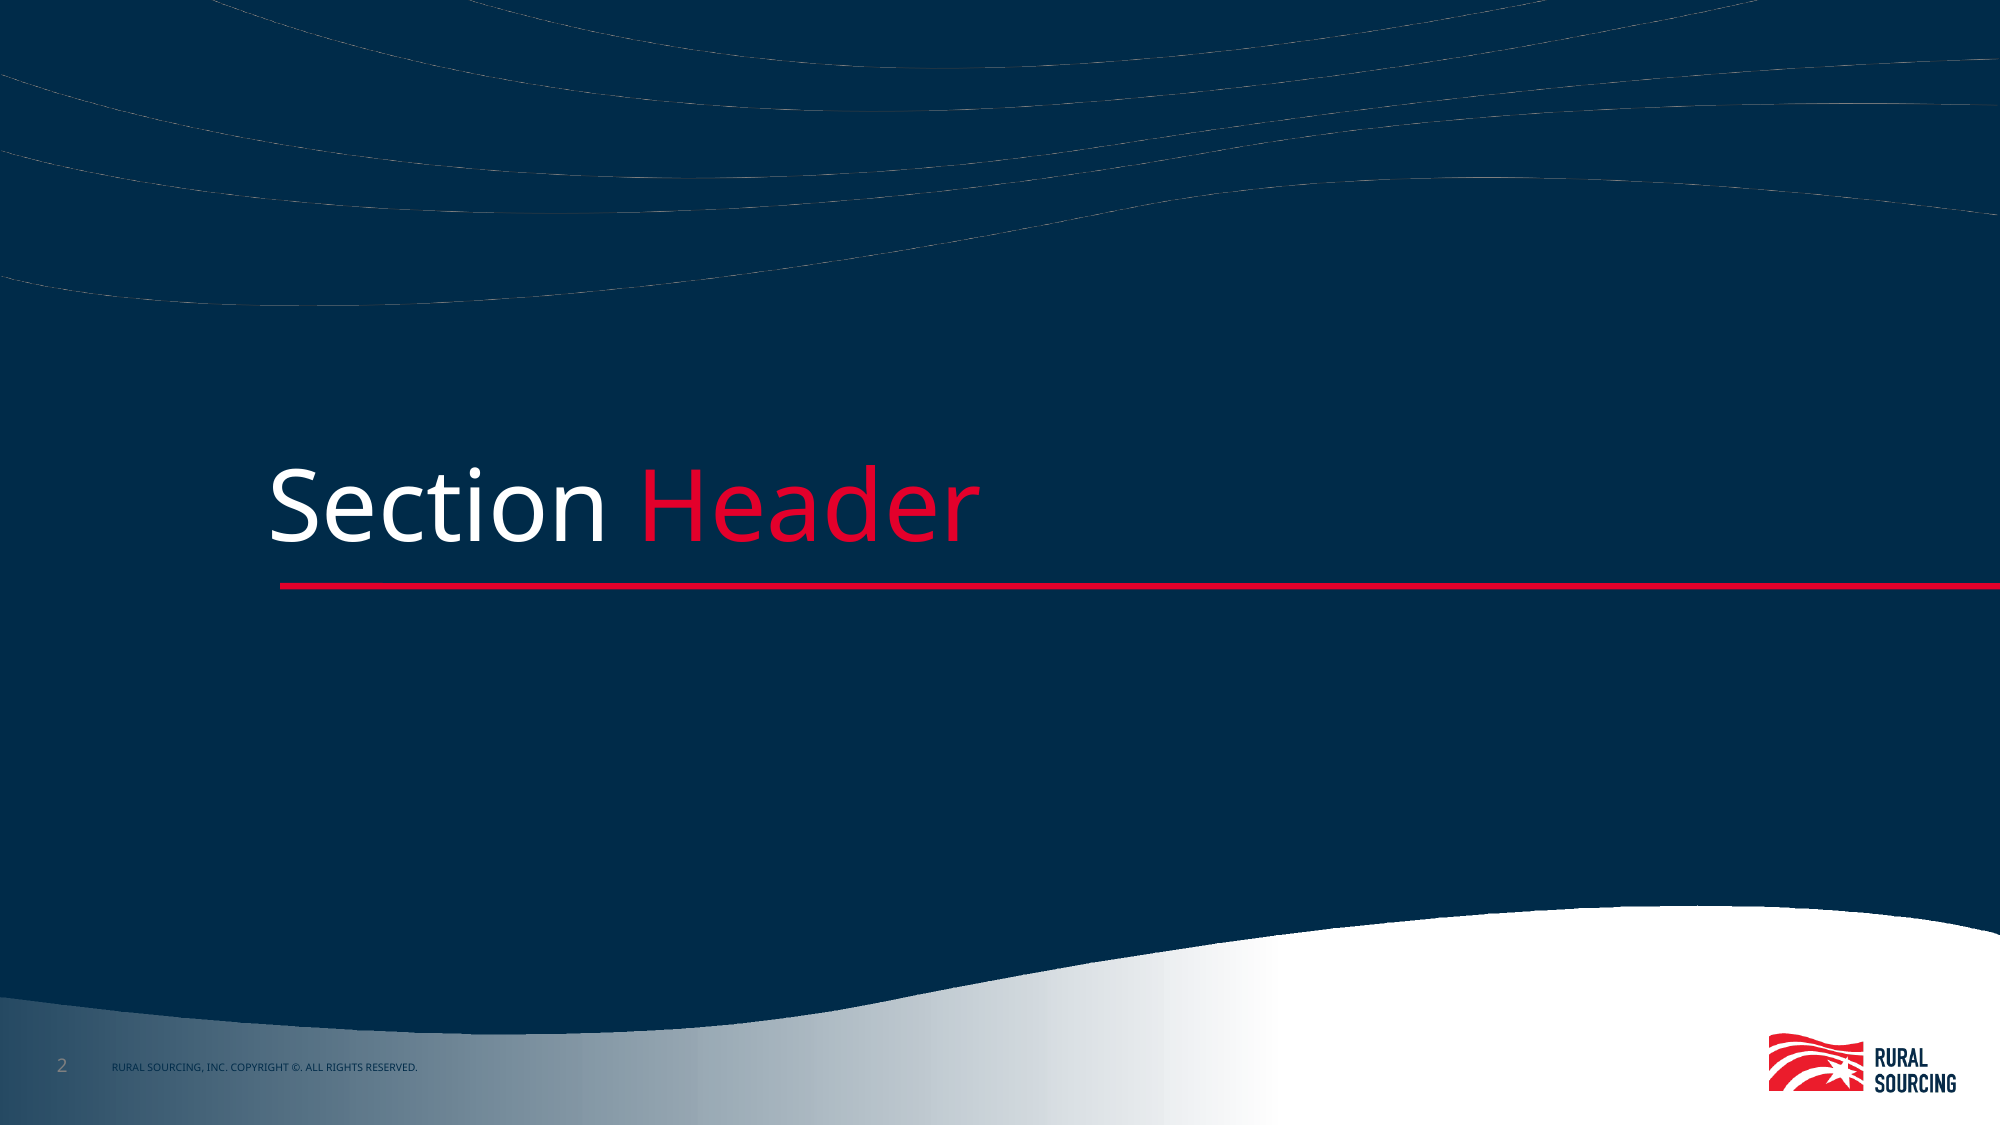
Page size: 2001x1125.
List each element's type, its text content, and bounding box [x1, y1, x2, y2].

picture [1769, 1033, 1956, 1093]
picture [0, 0, 2000, 317]
title Section Header [267, 317, 1767, 564]
